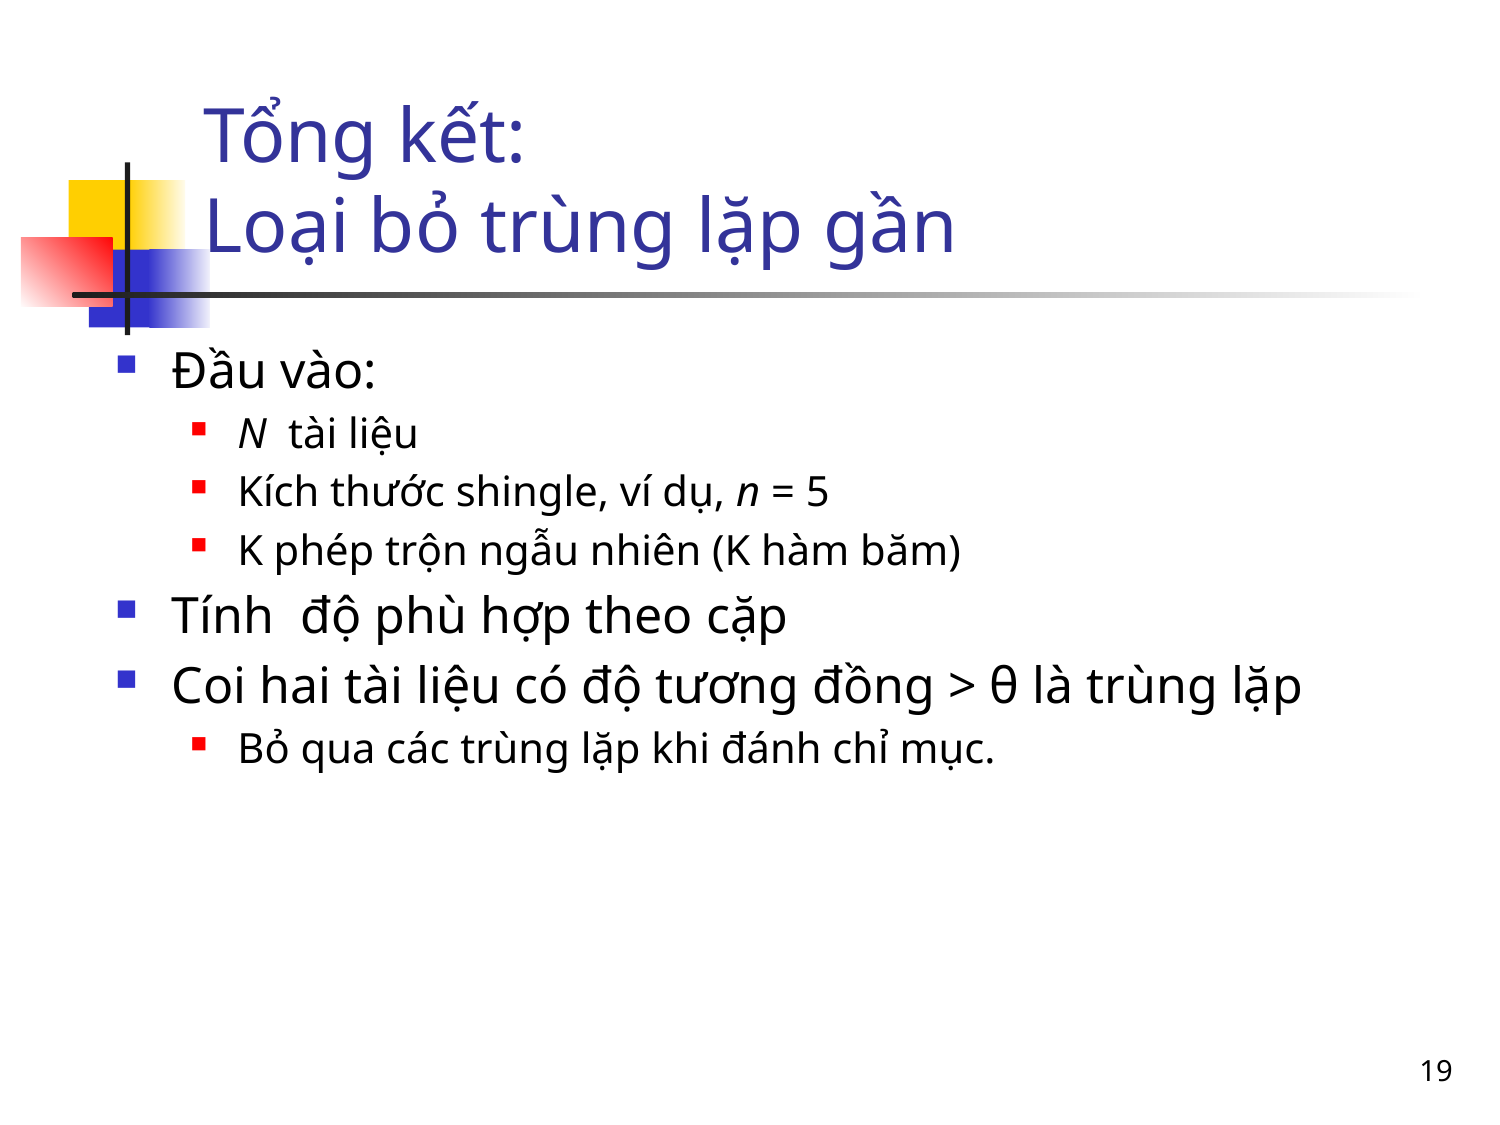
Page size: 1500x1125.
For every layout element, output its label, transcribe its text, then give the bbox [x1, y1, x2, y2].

title Tổng kết: Loại bỏ trùng lặp gần [188, 35, 1468, 275]
list Đầu vào: N tài liệu Kích thước shingle, ví dụ, n = 5 K phép trộn ngẫu nhiên (K hàm băm) Tính độ phù hợp theo cặp Coi hai tài liệu có độ tương đồng > θ là trùng lặp Bỏ qua các trùng lặp khi đánh chỉ mục. [100, 331, 1469, 1006]
slide_number <number> [1155, 1024, 1468, 1100]
